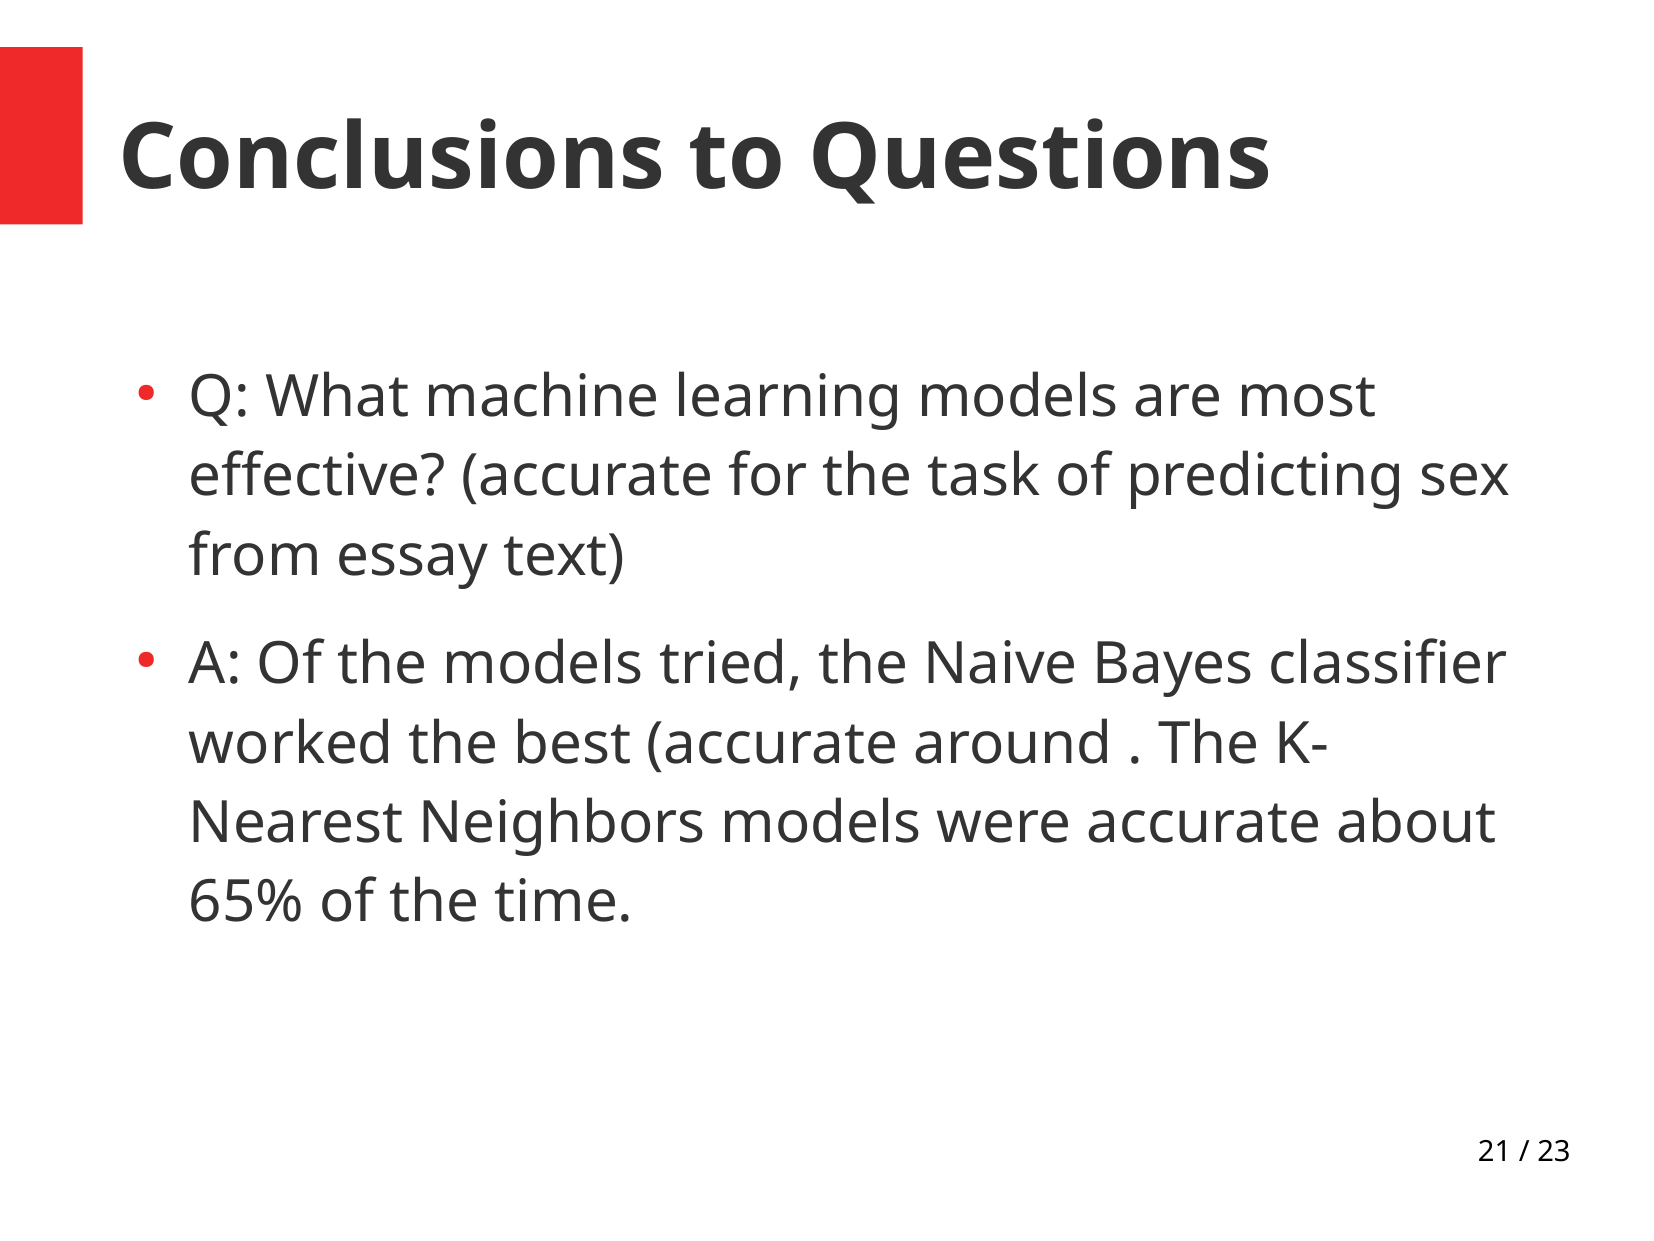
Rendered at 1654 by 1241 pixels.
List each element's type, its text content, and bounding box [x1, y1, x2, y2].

list Q: What machine learning models are most effective? (accurate for the task of predicting sex from essay text) A: Of the models tried, the Naive Bayes classifier worked the best (accurate around . The K-Nearest Neighbors models were accurate about 65% of the time. [118, 354, 1536, 1074]
title Conclusions to Questions [118, 49, 1571, 257]
